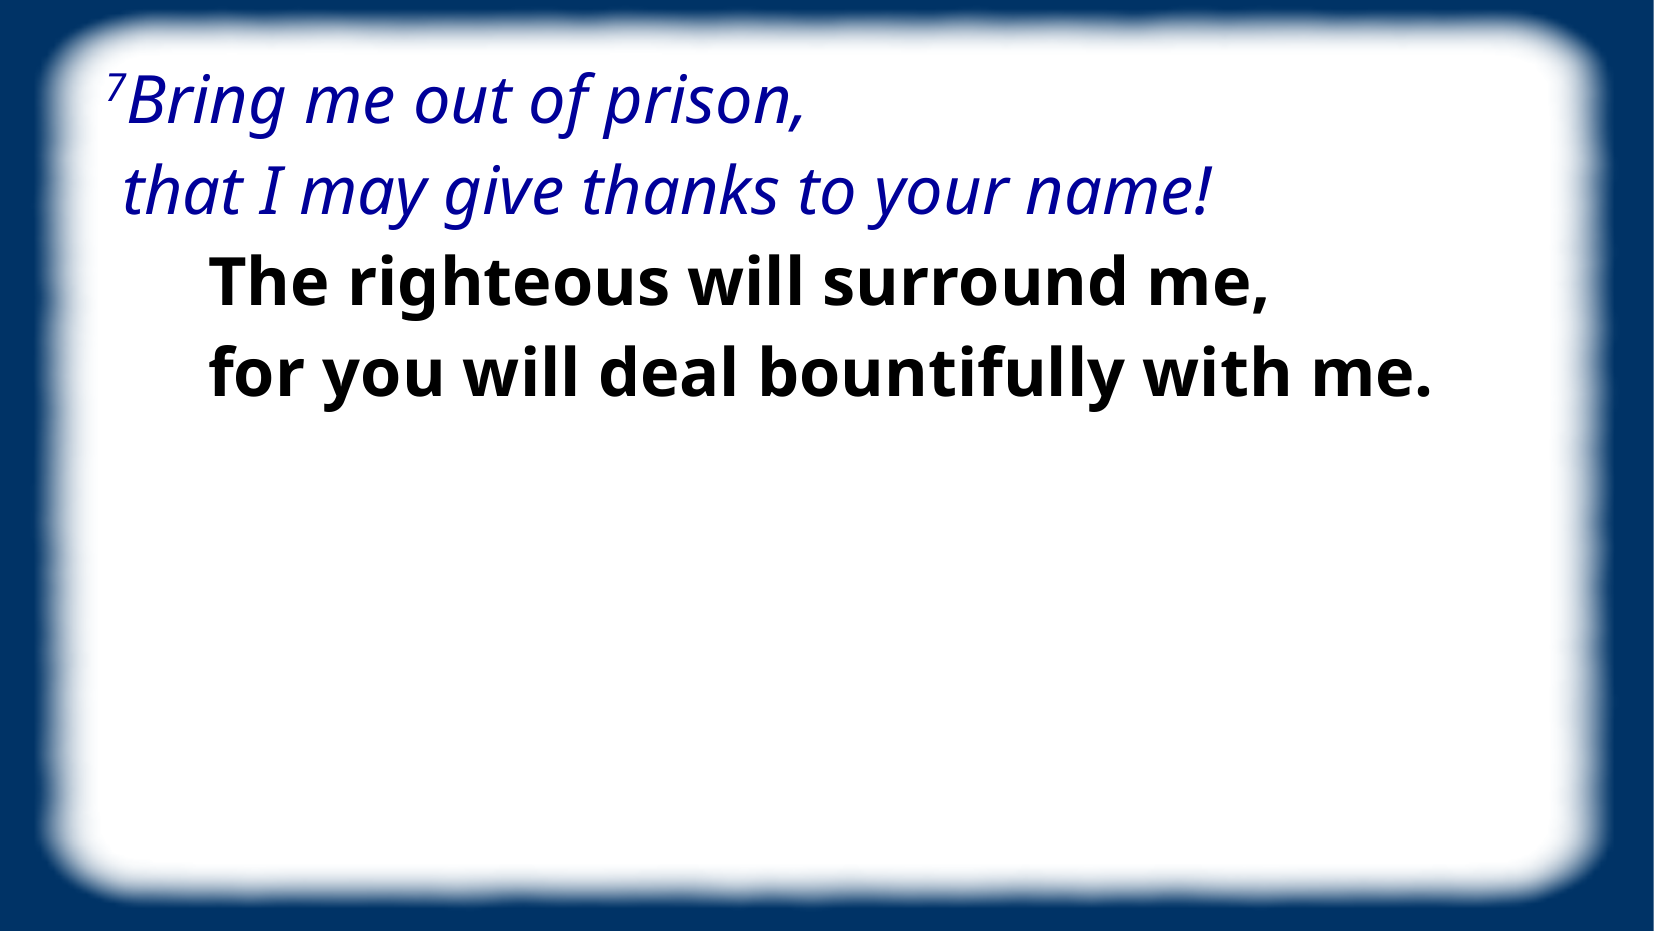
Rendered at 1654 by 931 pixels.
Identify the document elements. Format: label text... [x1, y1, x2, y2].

text_box 7Bring me out of prison, that I may give thanks to your name! The righteous will surround me, for you will deal bountifully with me. [90, 45, 1561, 415]
picture [0, 0, 1654, 931]
